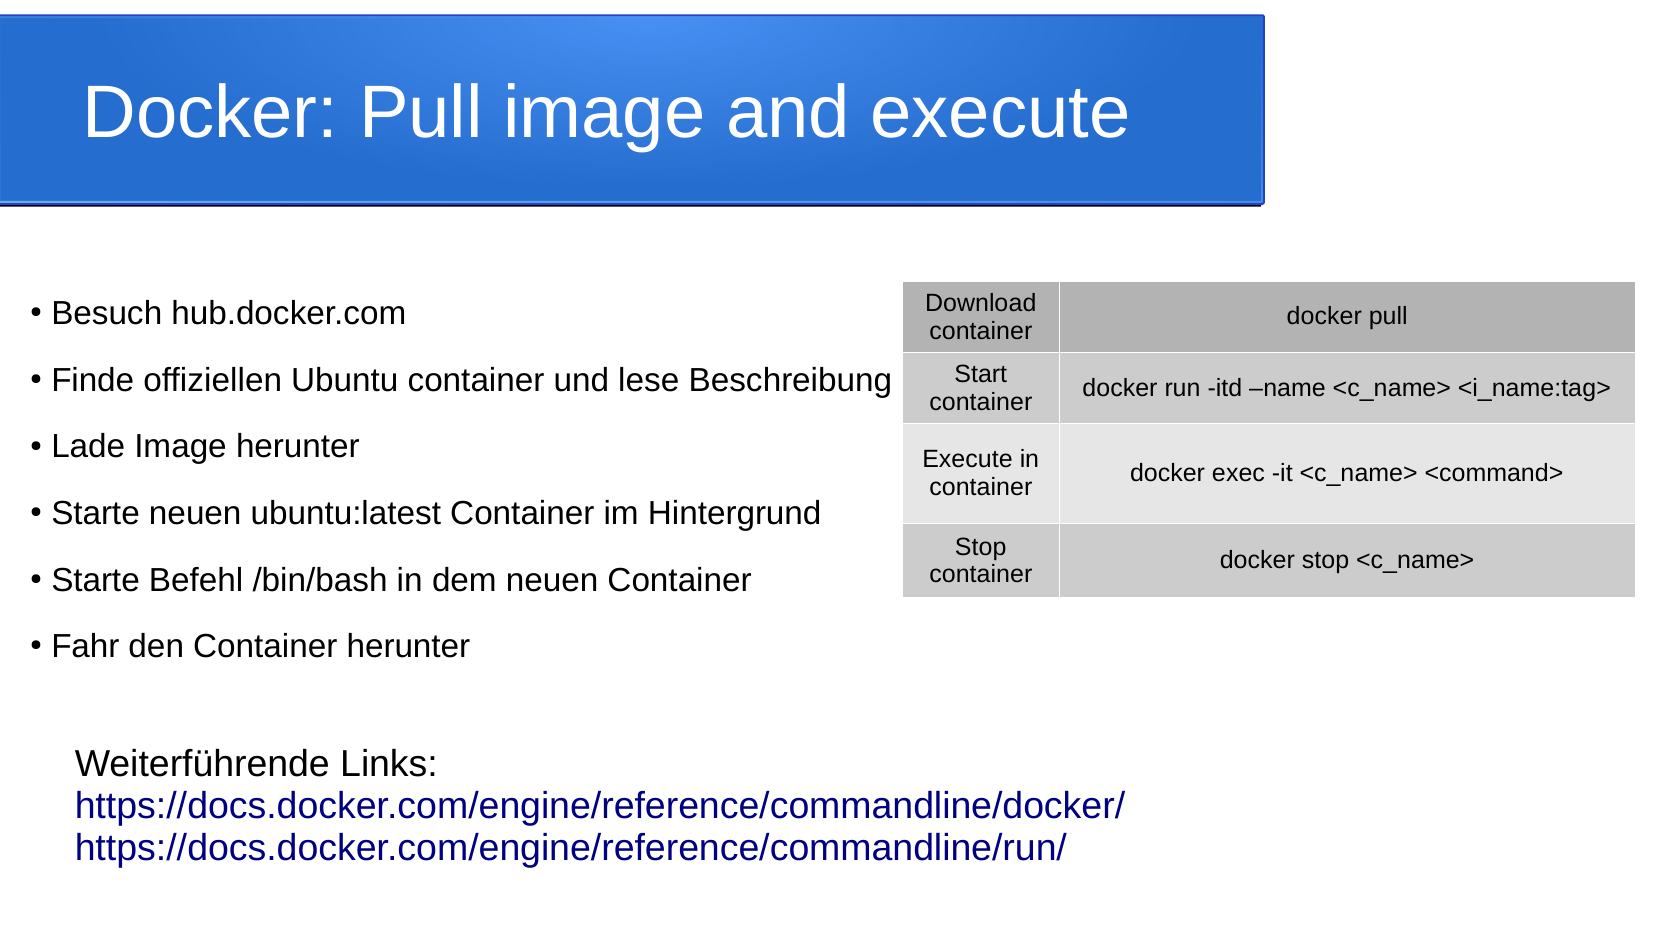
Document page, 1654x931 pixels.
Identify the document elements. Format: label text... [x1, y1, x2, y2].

table_header docker pull [1060, 282, 1635, 352]
title Docker: Pull image and execute [82, 35, 1235, 189]
table_cell Stop container [903, 524, 1059, 597]
text_box Weiterführende Links: https://docs.docker.com/engine/reference/commandline/docker/ https://docs.docker.com/engine/reference/commandline/run/ [60, 735, 1591, 876]
table_cell docker stop <c_name> [1060, 524, 1635, 597]
table_cell Execute in container [903, 424, 1059, 523]
table_cell docker run -itd –name <c_name> <i_name:tag> [1060, 353, 1635, 423]
table_cell docker exec -it <c_name> <command> [1060, 424, 1635, 523]
table_header Download container [903, 282, 1059, 352]
table_cell Start container [903, 353, 1059, 423]
subtitle Besuch hub.docker.com Finde offiziellen Ubuntu container und lese Beschreibung Lade Image herunter Starte neuen ubuntu:latest Container im Hintergrund Starte Befehl /bin/bash in dem neuen Container Fahr den Container herunter [30, 224, 998, 736]
